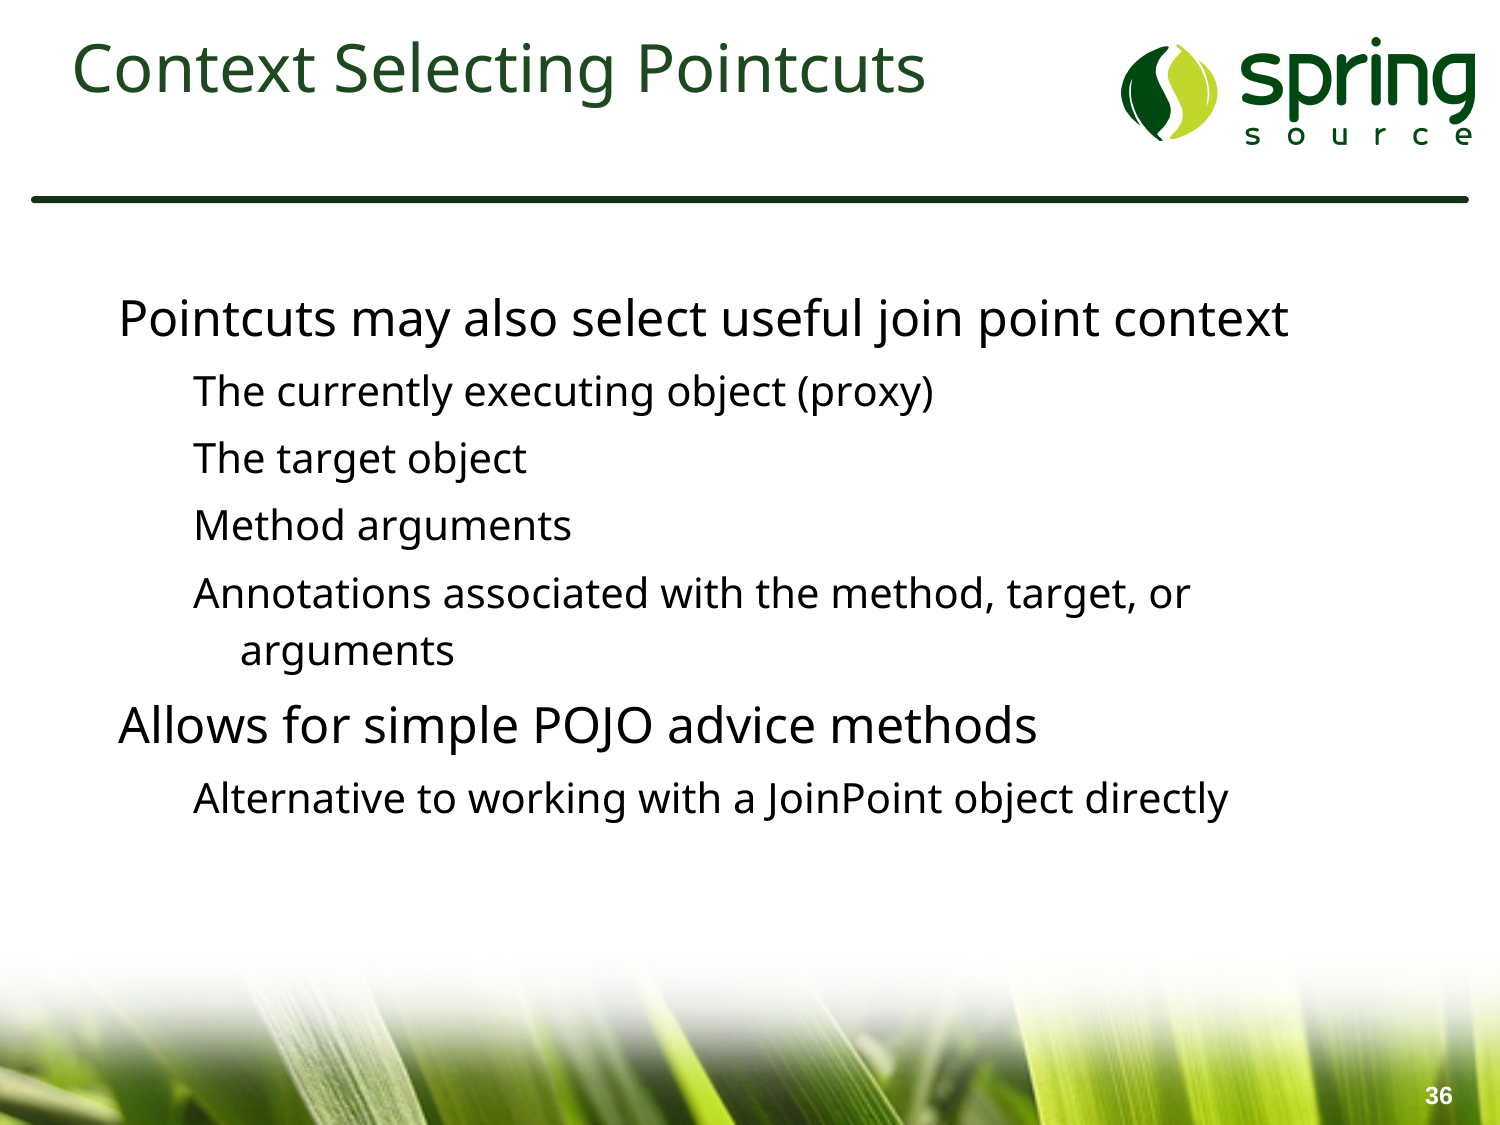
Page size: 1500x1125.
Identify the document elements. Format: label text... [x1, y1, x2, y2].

picture [0, 944, 1500, 1125]
title Context Selecting Pointcuts [56, 13, 1089, 176]
picture [1121, 37, 1475, 145]
list Pointcuts may also select useful join point context The currently executing object (proxy) The target object Method arguments Annotations associated with the method, target, or arguments Allows for simple POJO advice methods Alternative to working with a JoinPoint object directly [103, 275, 1394, 938]
